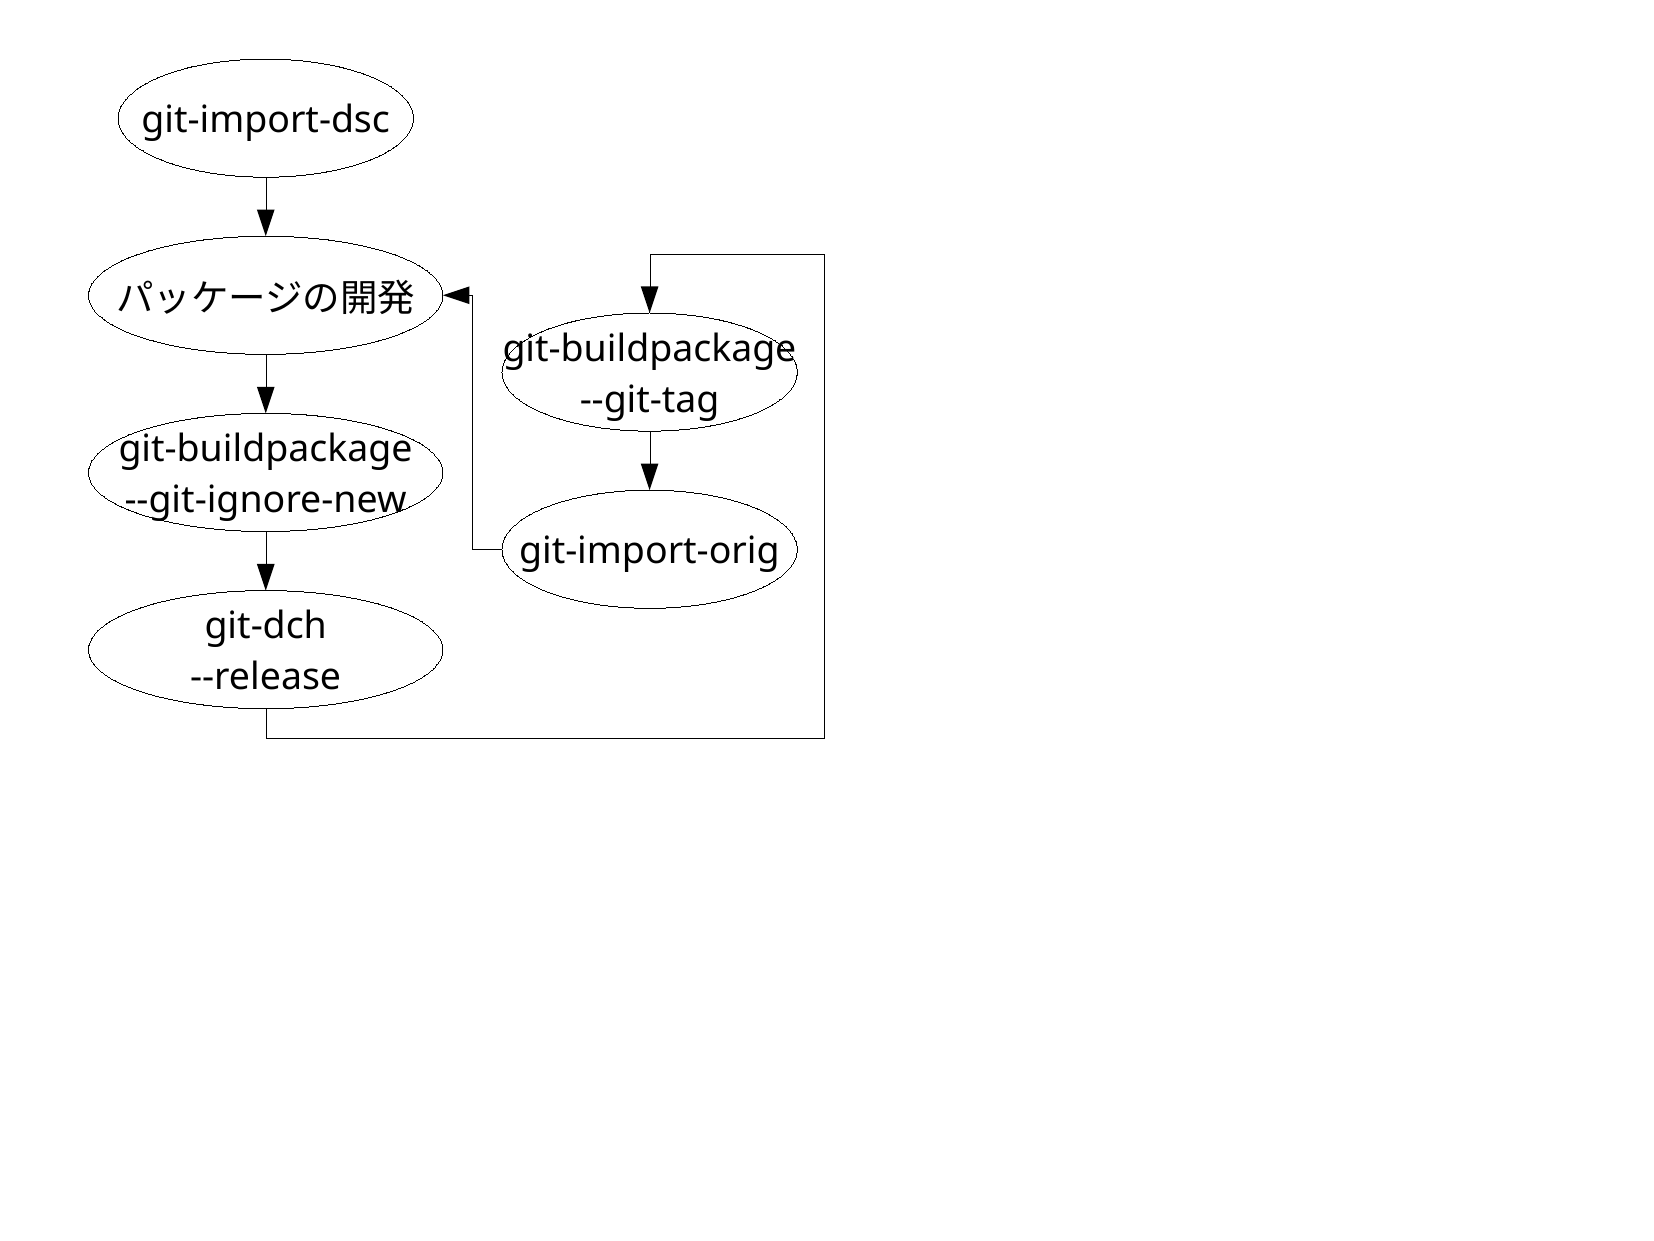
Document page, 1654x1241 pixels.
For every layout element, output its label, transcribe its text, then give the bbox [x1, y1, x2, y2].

text_box git-import-orig [501, 490, 798, 609]
text_box パッケージの開発 [88, 236, 443, 355]
text_box git-buildpackage --git-tag [501, 312, 798, 432]
text_box git-dch --release [88, 590, 443, 709]
text_box git-import-dsc [118, 59, 414, 178]
text_box git-buildpackage --git-ignore-new [88, 413, 443, 532]
